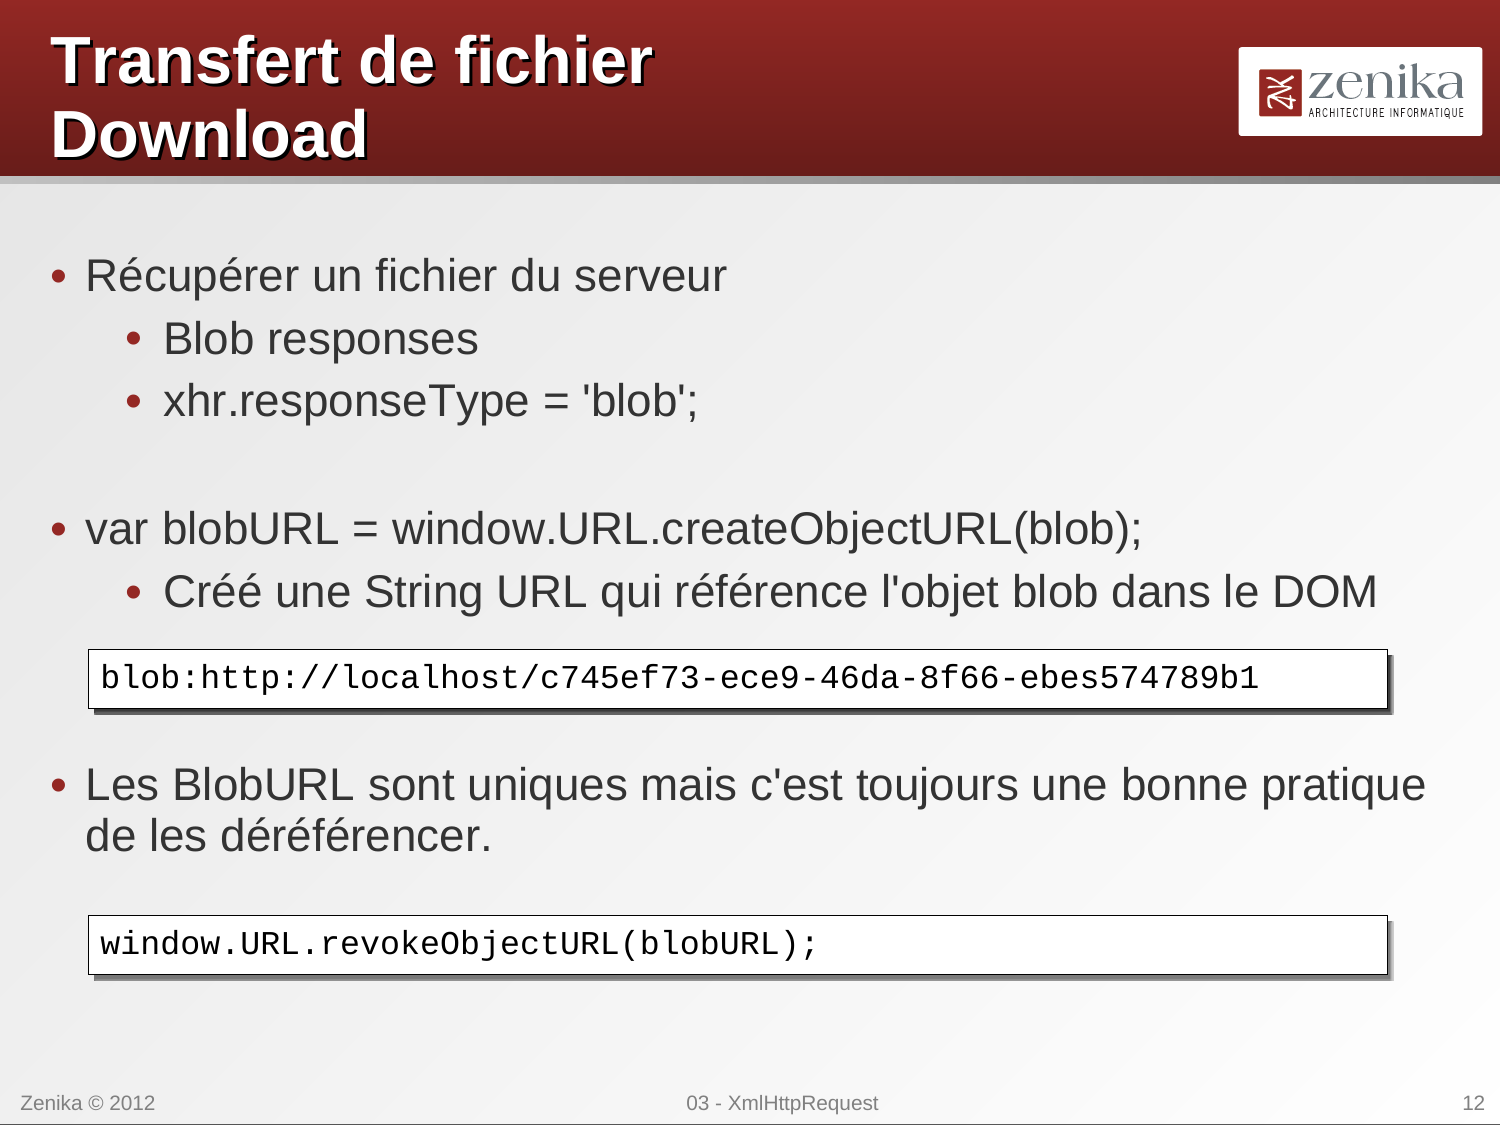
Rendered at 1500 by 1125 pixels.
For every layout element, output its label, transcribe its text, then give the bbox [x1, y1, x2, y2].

title Transfert de fichier Download [50, 15, 1206, 180]
text_box window.URL.revokeObjectURL(blobURL); [88, 915, 1388, 975]
picture [1257, 58, 1464, 125]
text_box blob:http://localhost/c745ef73-ece9-46da-8f66-ebes574789b1 [88, 649, 1388, 709]
list Récupérer un fichier du serveur Blob responses xhr.responseType = 'blob'; var blobURL = window.URL.createObjectURL(blob); Créé une String URL qui référence l'objet blob dans le DOM Les BlobURL sont uniques mais c'est toujours une bonne pratique de les déréférencer. [50, 249, 1435, 1079]
